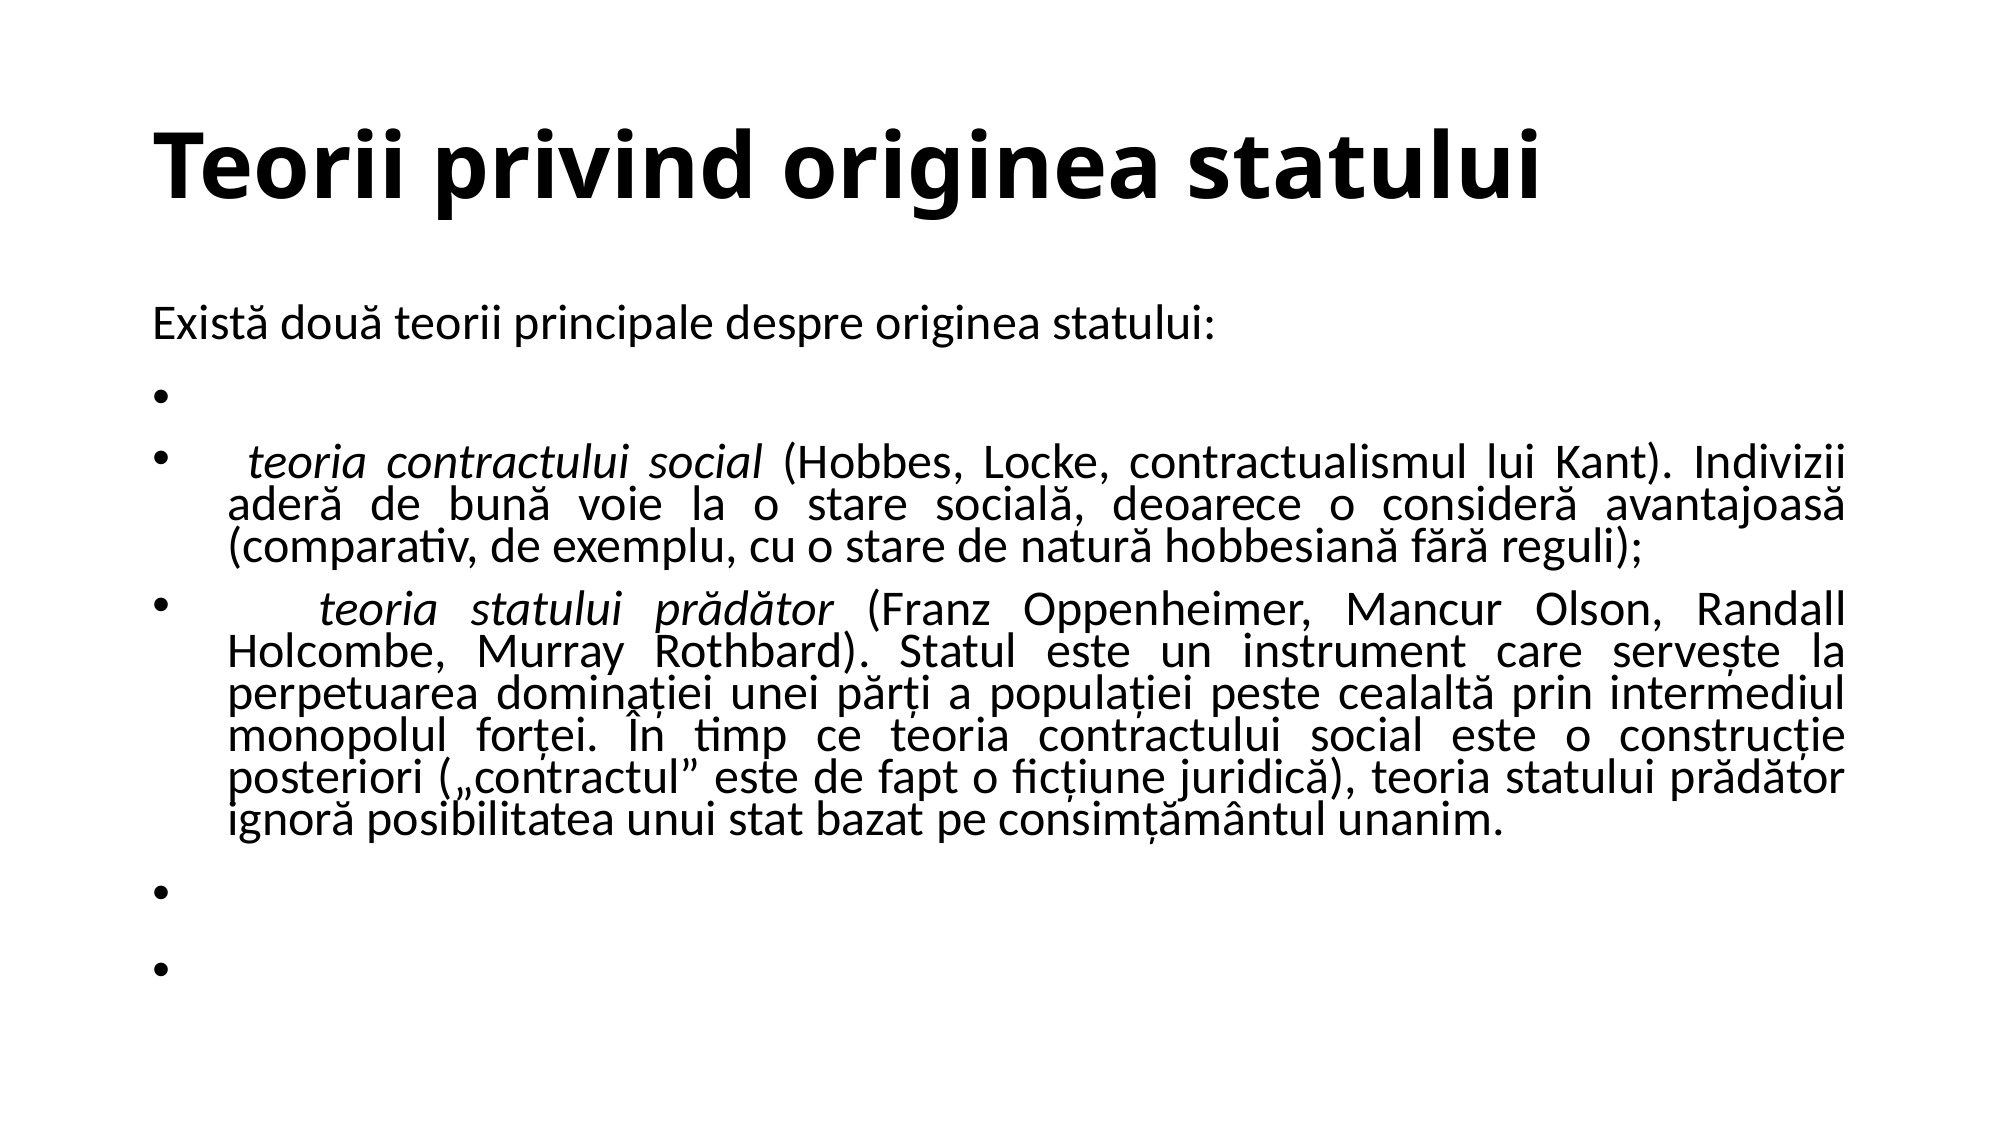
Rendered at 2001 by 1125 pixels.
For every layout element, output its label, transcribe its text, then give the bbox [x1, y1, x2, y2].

title Teorii privind originea statului [137, 59, 1863, 217]
list Există două teorii principale despre originea statului: teoria contractului social (Hobbes, Locke, contractualismul lui Kant). Indivizii aderă de bună voie la o stare socială, deoarece o consideră avantajoasă (comparativ, de exemplu, cu o stare de natură hobbesiană fără reguli); teoria statului prădător (Franz Oppenheimer, Mancur Olson, Randall Holcombe, Murray Rothbard). Statul este un instrument care servește la perpetuarea dominației unei părți a populației peste cealaltă prin intermediul monopolul forței. În timp ce teoria contractului social este o construcție posteriori („contractul” este de fapt o ficțiune juridică), teoria statului prădător ignoră posibilitatea unui stat bazat pe consimțământul unanim. [137, 217, 1863, 1014]
